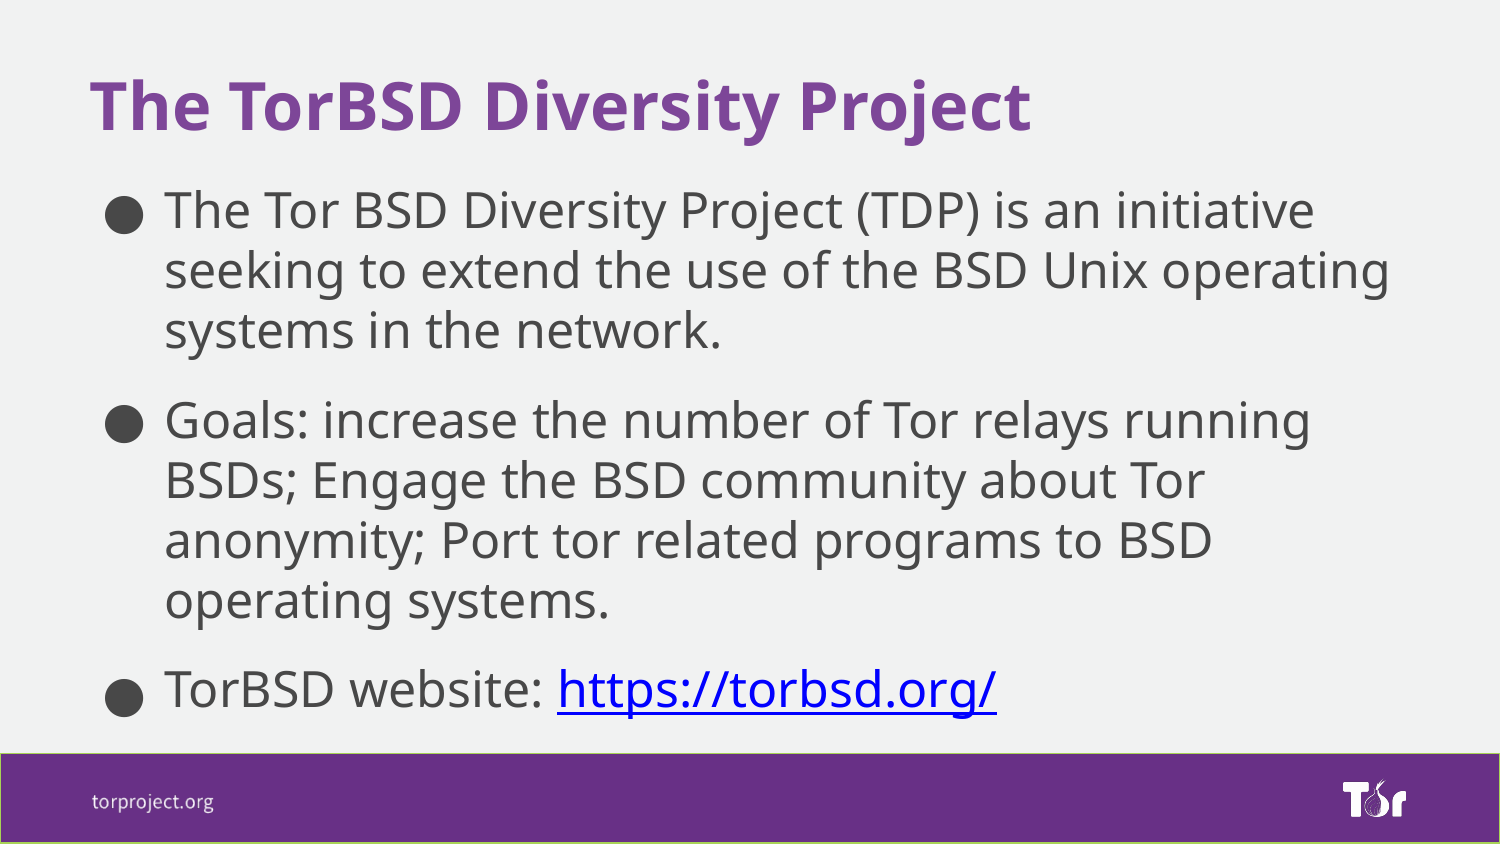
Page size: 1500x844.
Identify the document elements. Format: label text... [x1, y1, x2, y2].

text_box The Tor BSD Diversity Project (TDP) is an initiative seeking to extend the use of the BSD Unix operating systems in the network. Goals: increase the number of Tor relays running BSDs; Engage the BSD community about Tor anonymity; Port tor related programs to BSD operating systems. TorBSD website: https://torbsd.org/ [75, 171, 1425, 728]
picture [75, 780, 604, 821]
picture [1343, 778, 1406, 817]
text_box The TorBSD Diversity Project [75, 33, 1425, 171]
